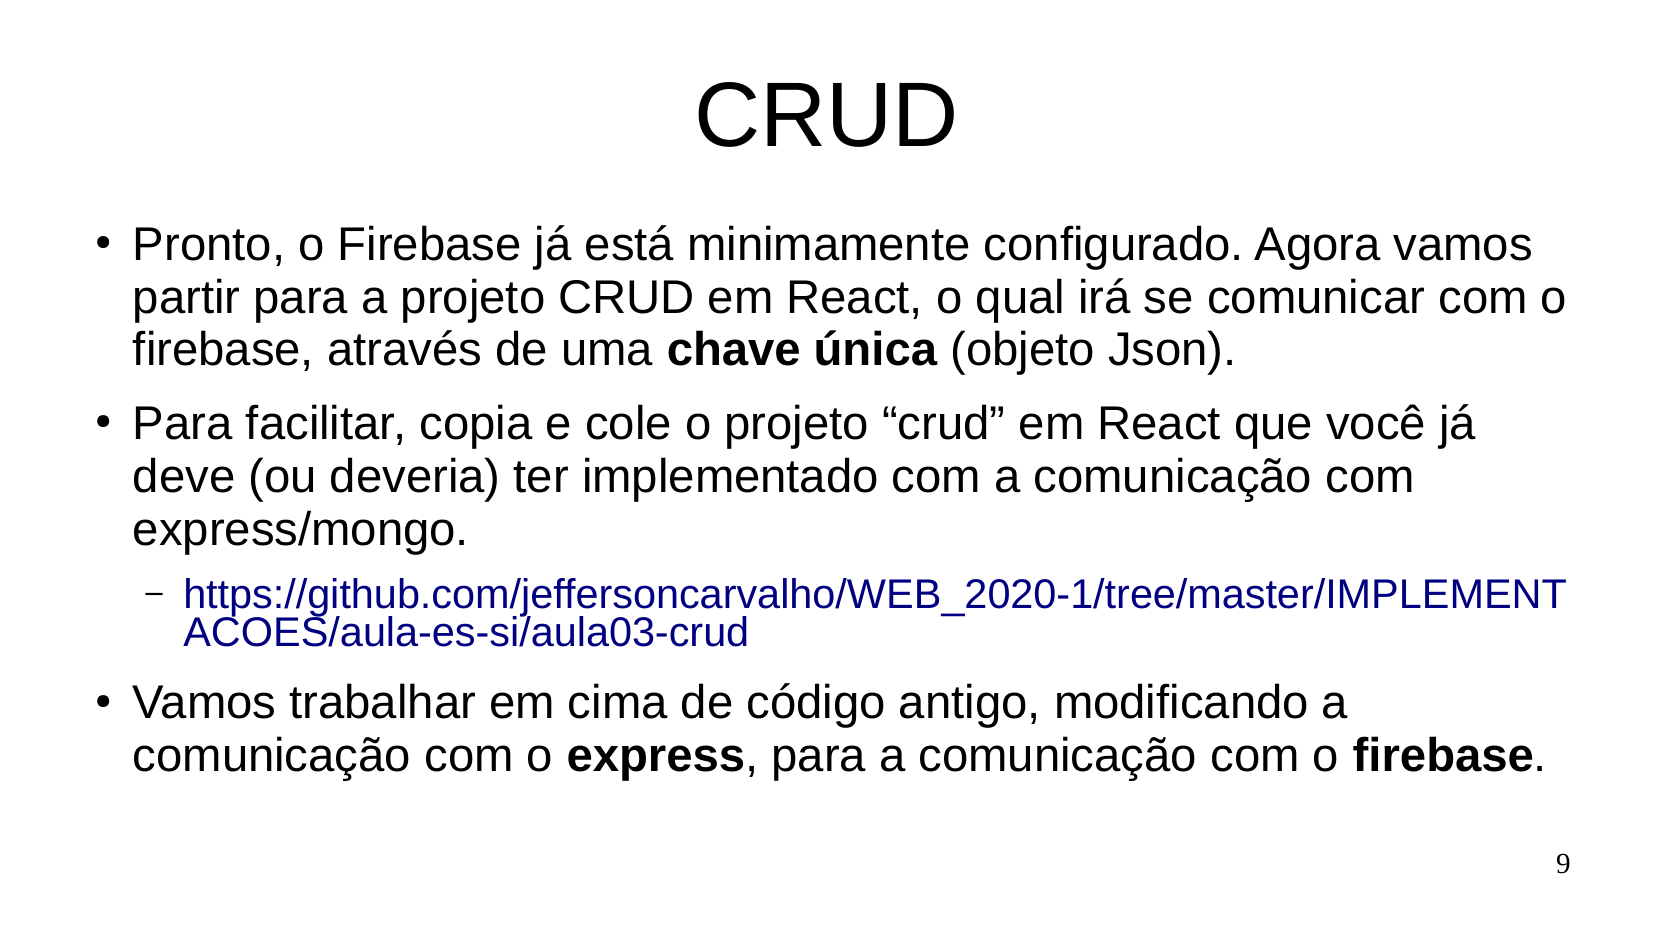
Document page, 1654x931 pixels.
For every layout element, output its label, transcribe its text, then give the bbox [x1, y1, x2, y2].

title CRUD [82, 37, 1571, 193]
list Pronto, o Firebase já está minimamente configurado. Agora vamos partir para a projeto CRUD em React, o qual irá se comunicar com o firebase, através de uma chave única (objeto Json). Para facilitar, copia e cole o projeto “crud” em React que você já deve (ou deveria) ter implementado com a comunicação com express/mongo. https://github.com/jeffersoncarvalho/WEB_2020-1/tree/master/IMPLEMENTACOES/aula-es-si/aula03-crud Vamos trabalhar em cima de código antigo, modificando a comunicação com o express, para a comunicação com o firebase. [82, 217, 1571, 758]
